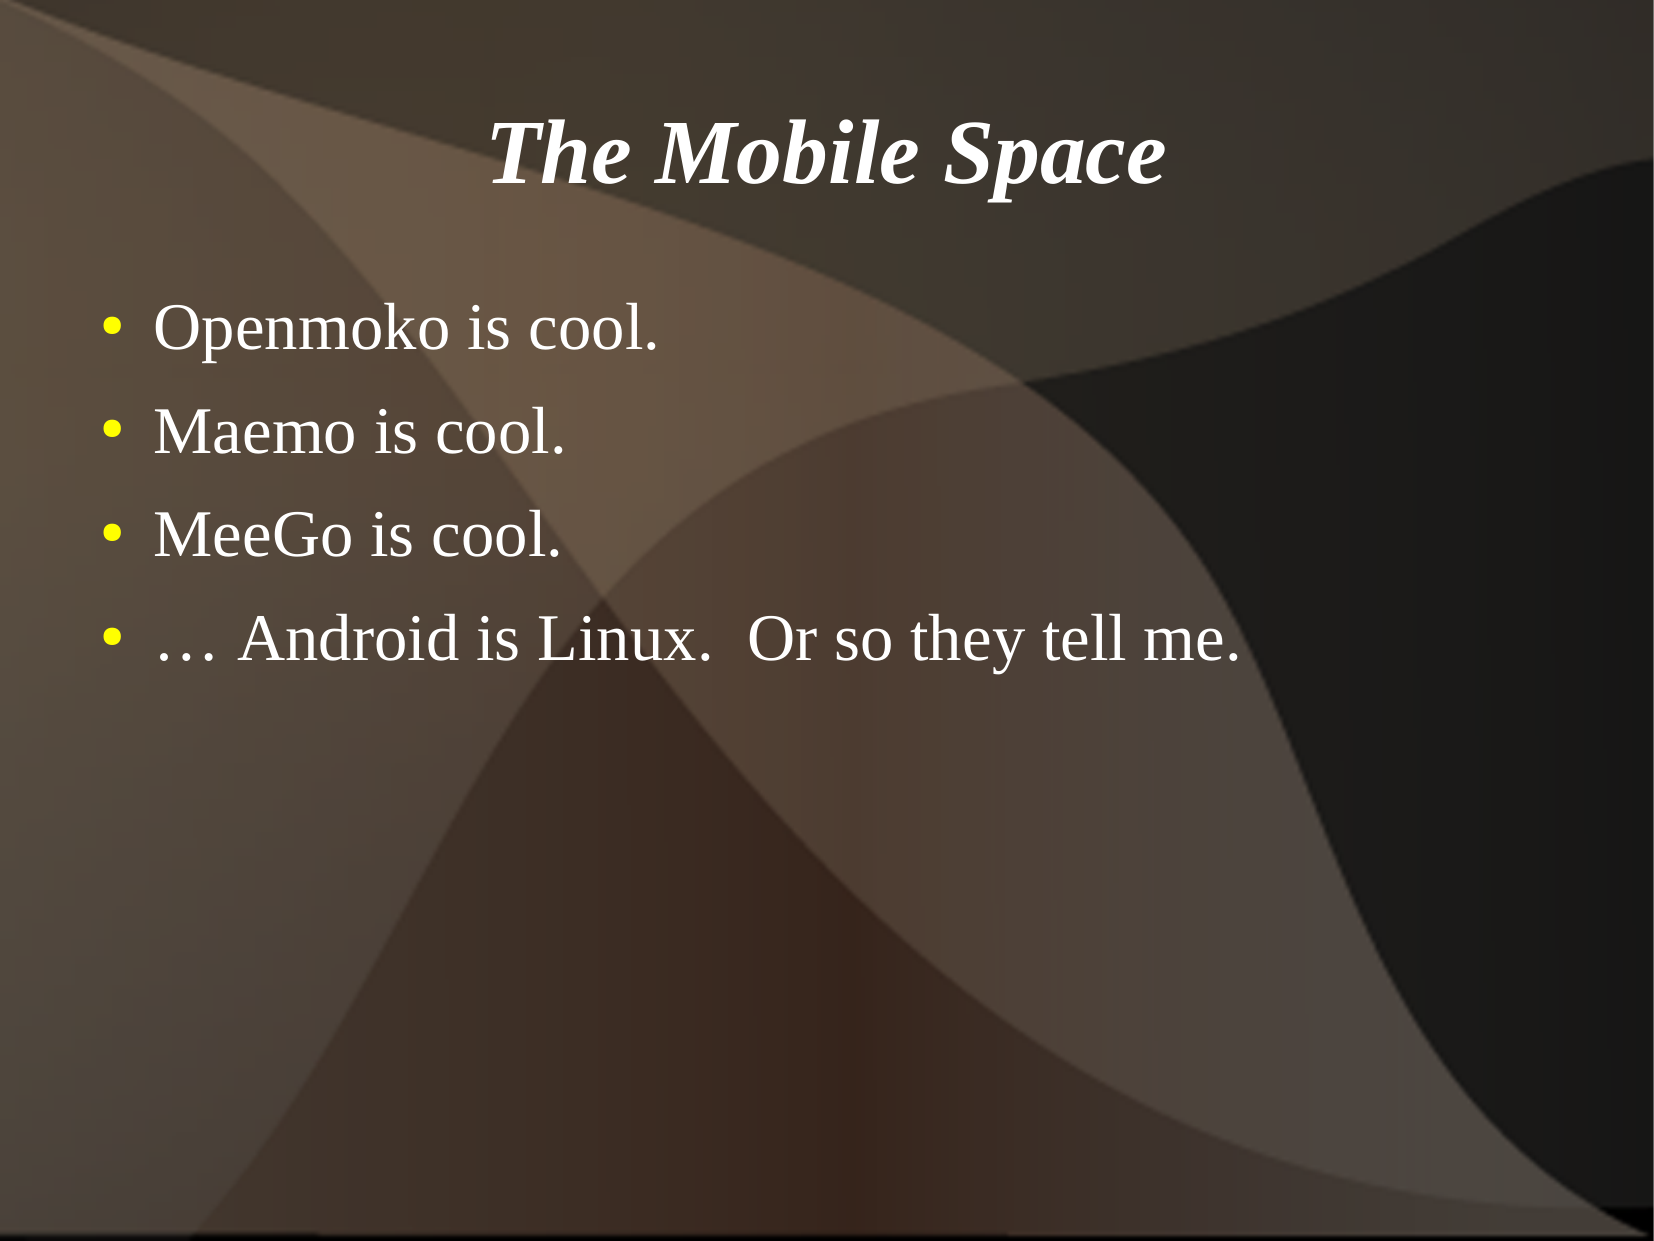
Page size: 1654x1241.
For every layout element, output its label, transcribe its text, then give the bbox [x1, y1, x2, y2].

title The Mobile Space [82, 49, 1571, 257]
picture [0, 0, 1654, 1241]
list Openmoko is cool. Maemo is cool. MeeGo is cool. … Android is Linux. Or so they tell me. [82, 290, 1571, 1109]
